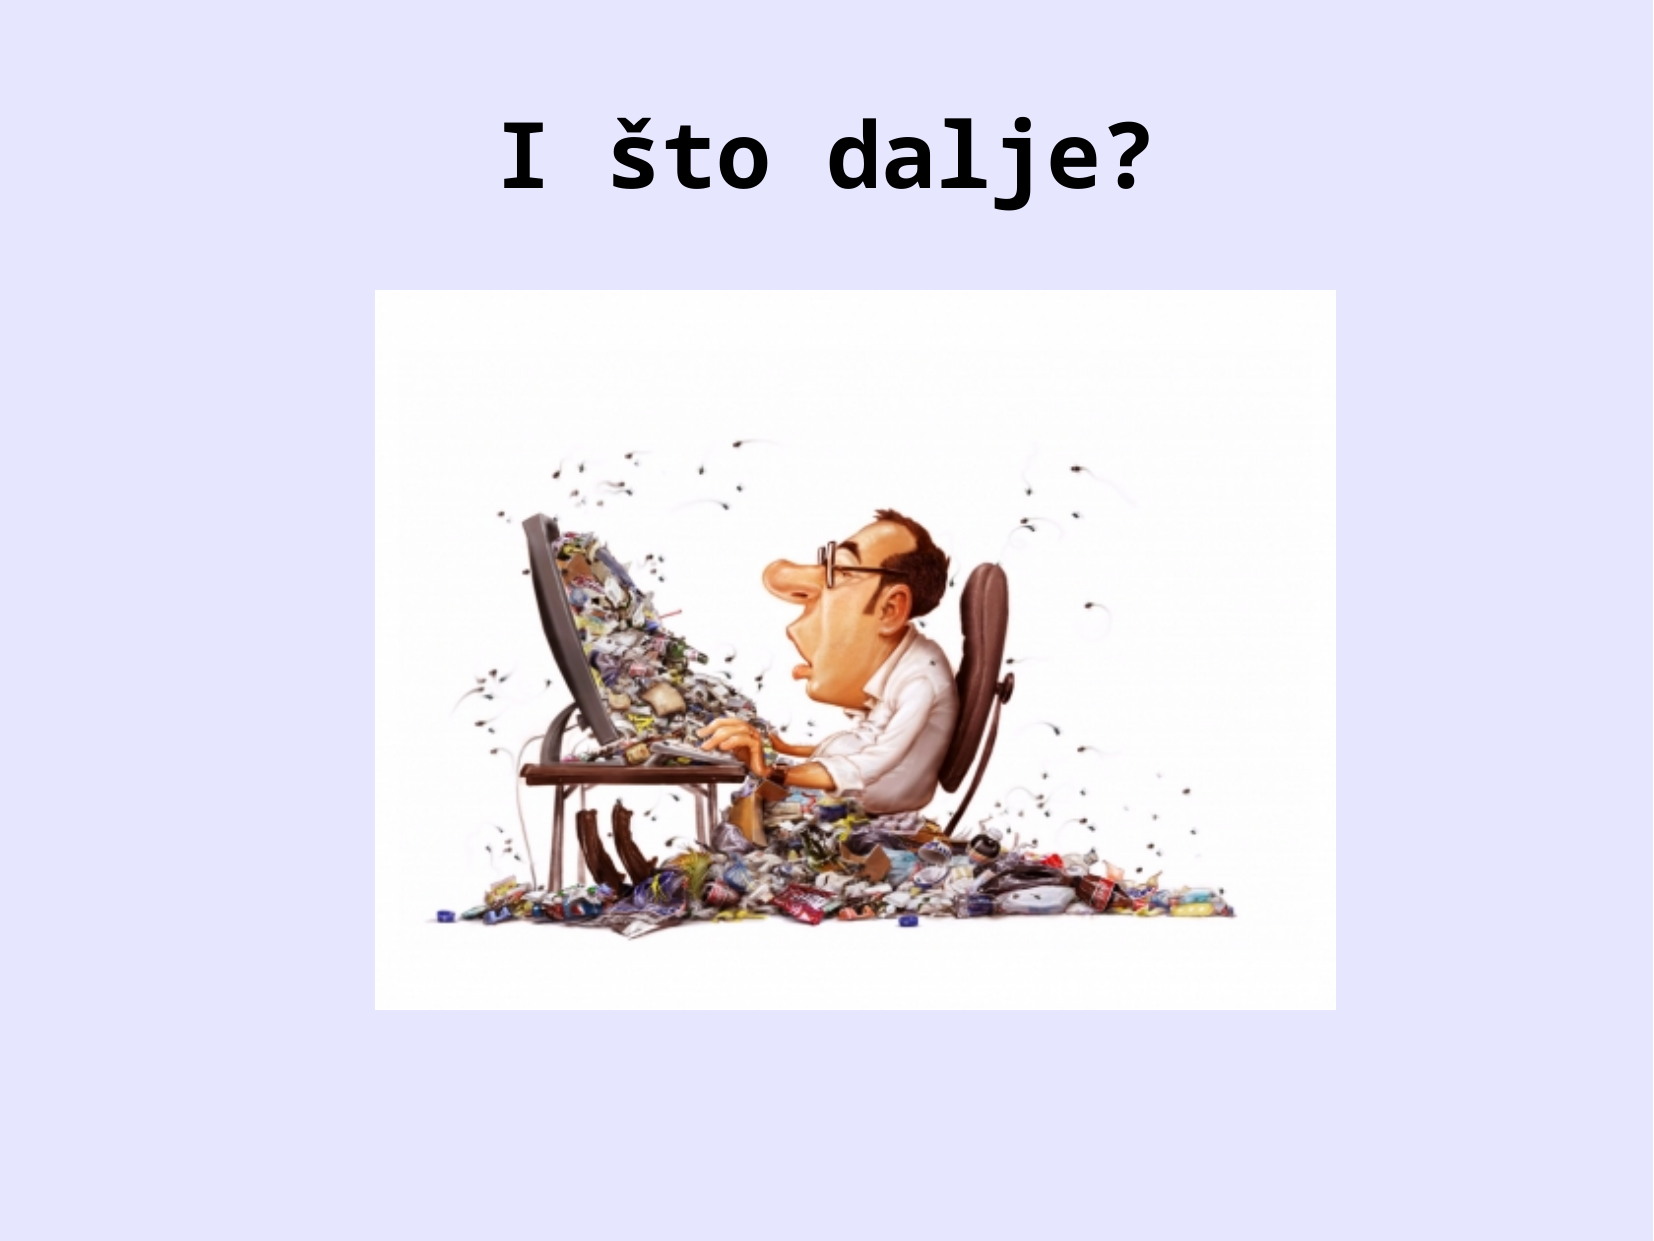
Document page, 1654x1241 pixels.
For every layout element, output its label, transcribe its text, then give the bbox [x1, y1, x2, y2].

title I što dalje? [82, 49, 1571, 257]
picture [375, 290, 1336, 1010]
